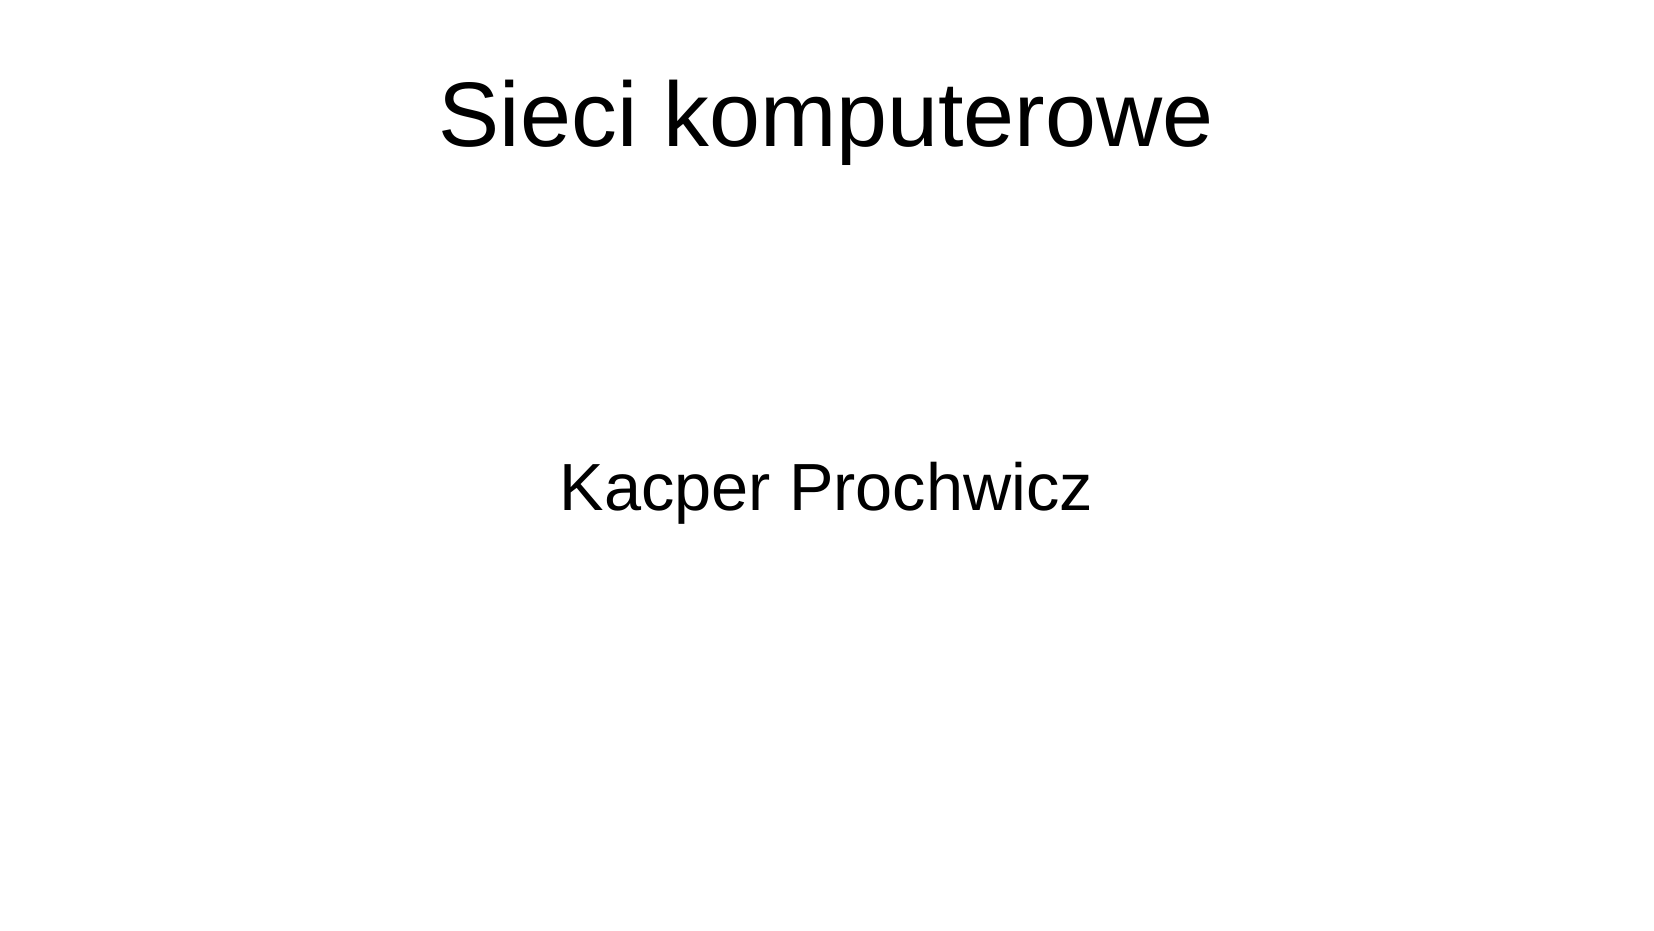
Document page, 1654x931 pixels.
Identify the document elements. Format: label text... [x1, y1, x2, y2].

subtitle Kacper Prochwicz [82, 217, 1571, 758]
title Sieci komputerowe [82, 37, 1571, 193]
